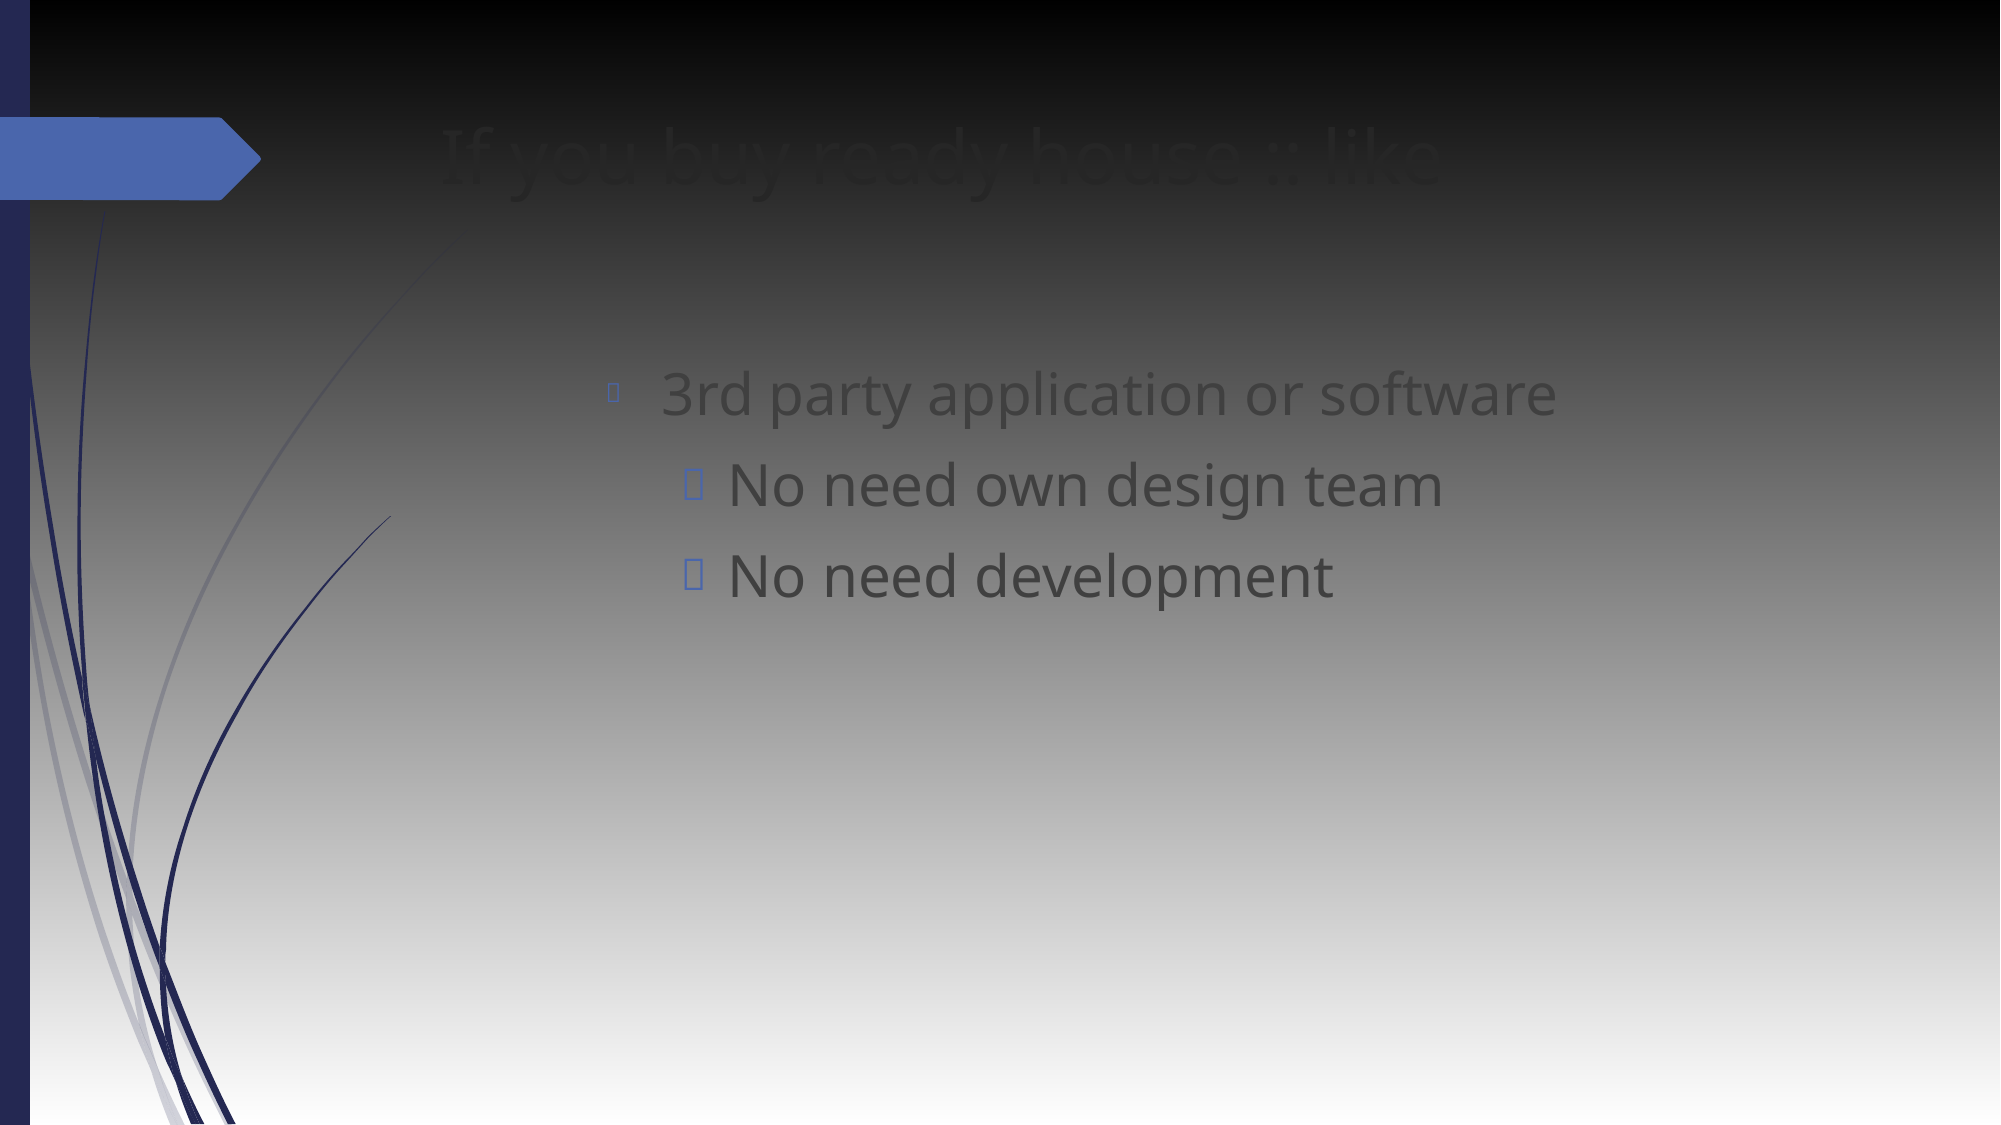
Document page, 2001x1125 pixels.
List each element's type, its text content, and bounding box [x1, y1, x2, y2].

list 3rd party application or software No need own design team No need development [590, 350, 1888, 970]
title If you buy ready house :: like [425, 102, 1888, 313]
